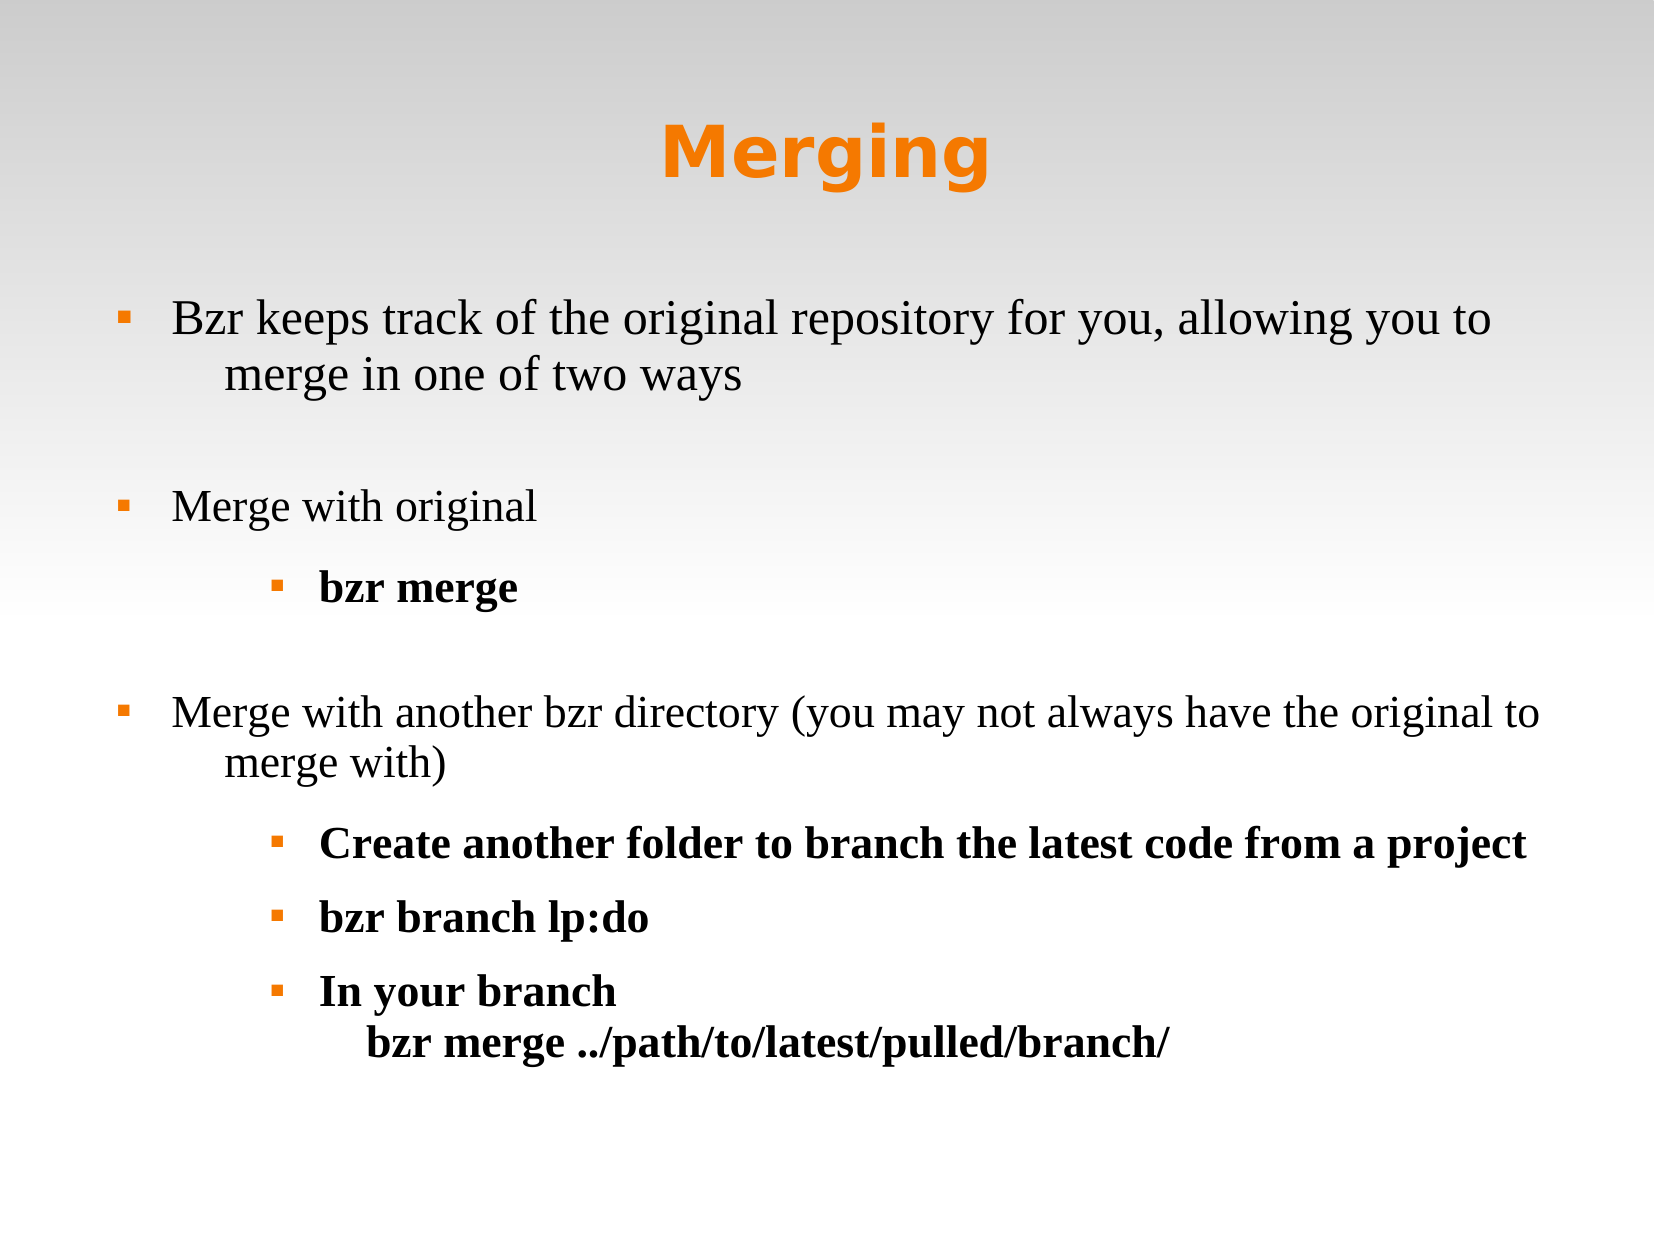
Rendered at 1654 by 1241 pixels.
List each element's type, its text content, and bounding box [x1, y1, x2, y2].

title Merging [82, 49, 1571, 257]
list Bzr keeps track of the original repository for you, allowing you to merge in one of two ways Merge with original bzr merge Merge with another bzr directory (you may not always have the original to merge with) Create another folder to branch the latest code from a project bzr branch lp:do In your branch bzr merge ../path/to/latest/pulled/branch/ [82, 290, 1571, 1241]
